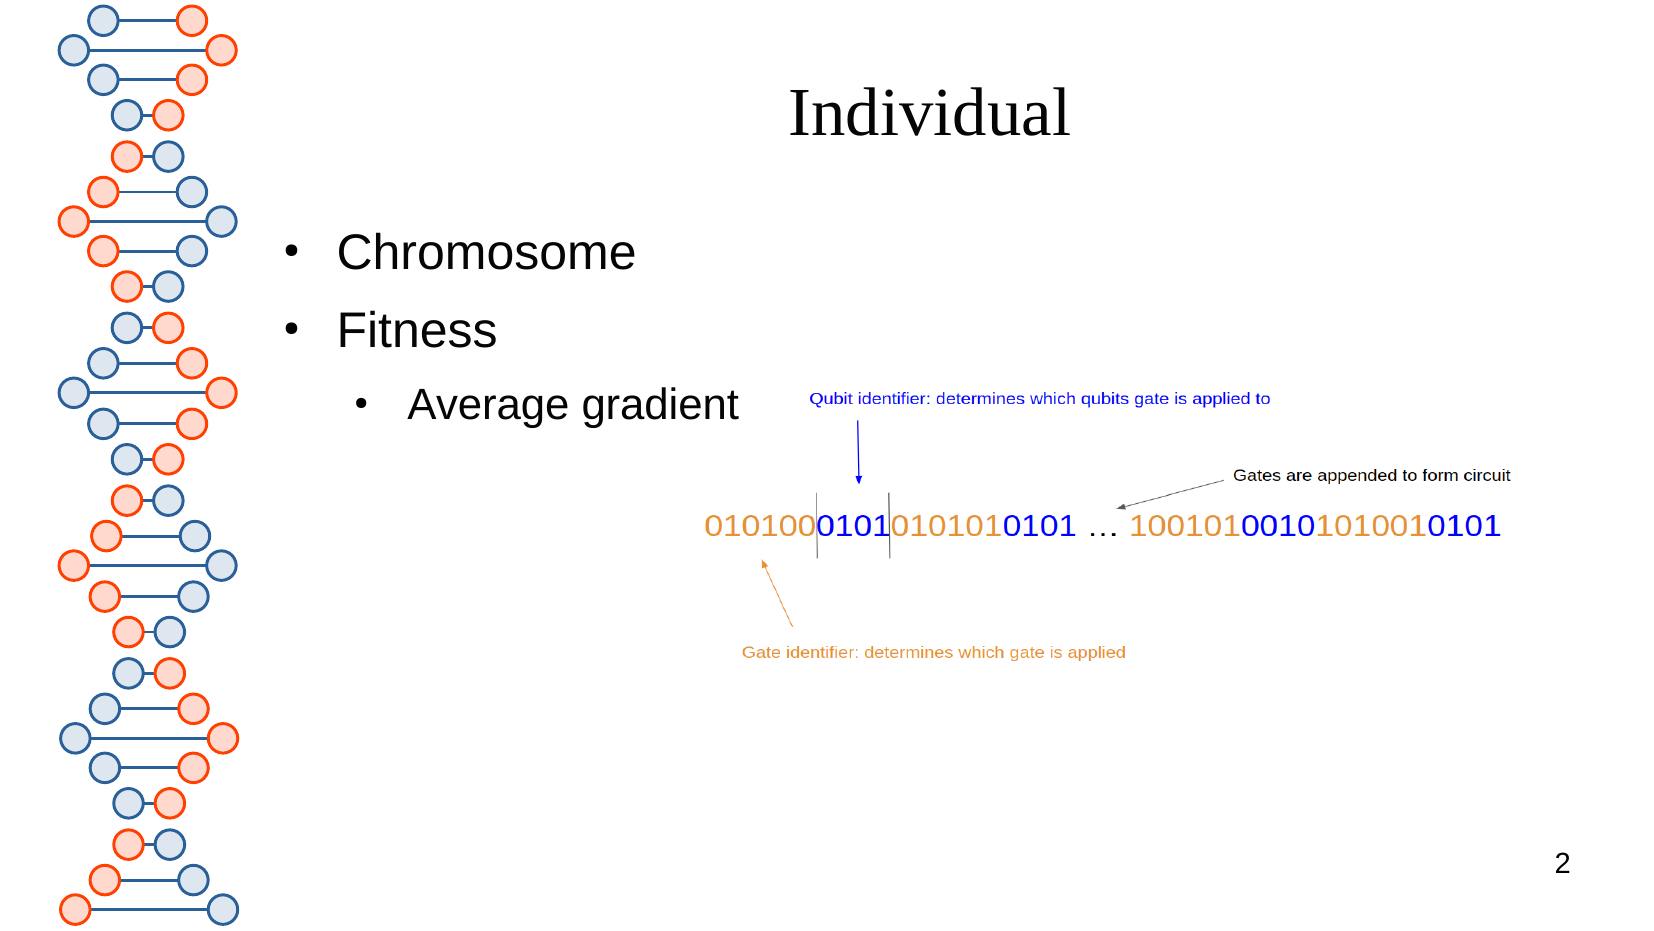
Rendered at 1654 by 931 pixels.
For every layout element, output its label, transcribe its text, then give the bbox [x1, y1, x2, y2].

title Individual [265, 35, 1595, 189]
list Chromosome Fitness Average gradient [265, 224, 1595, 764]
